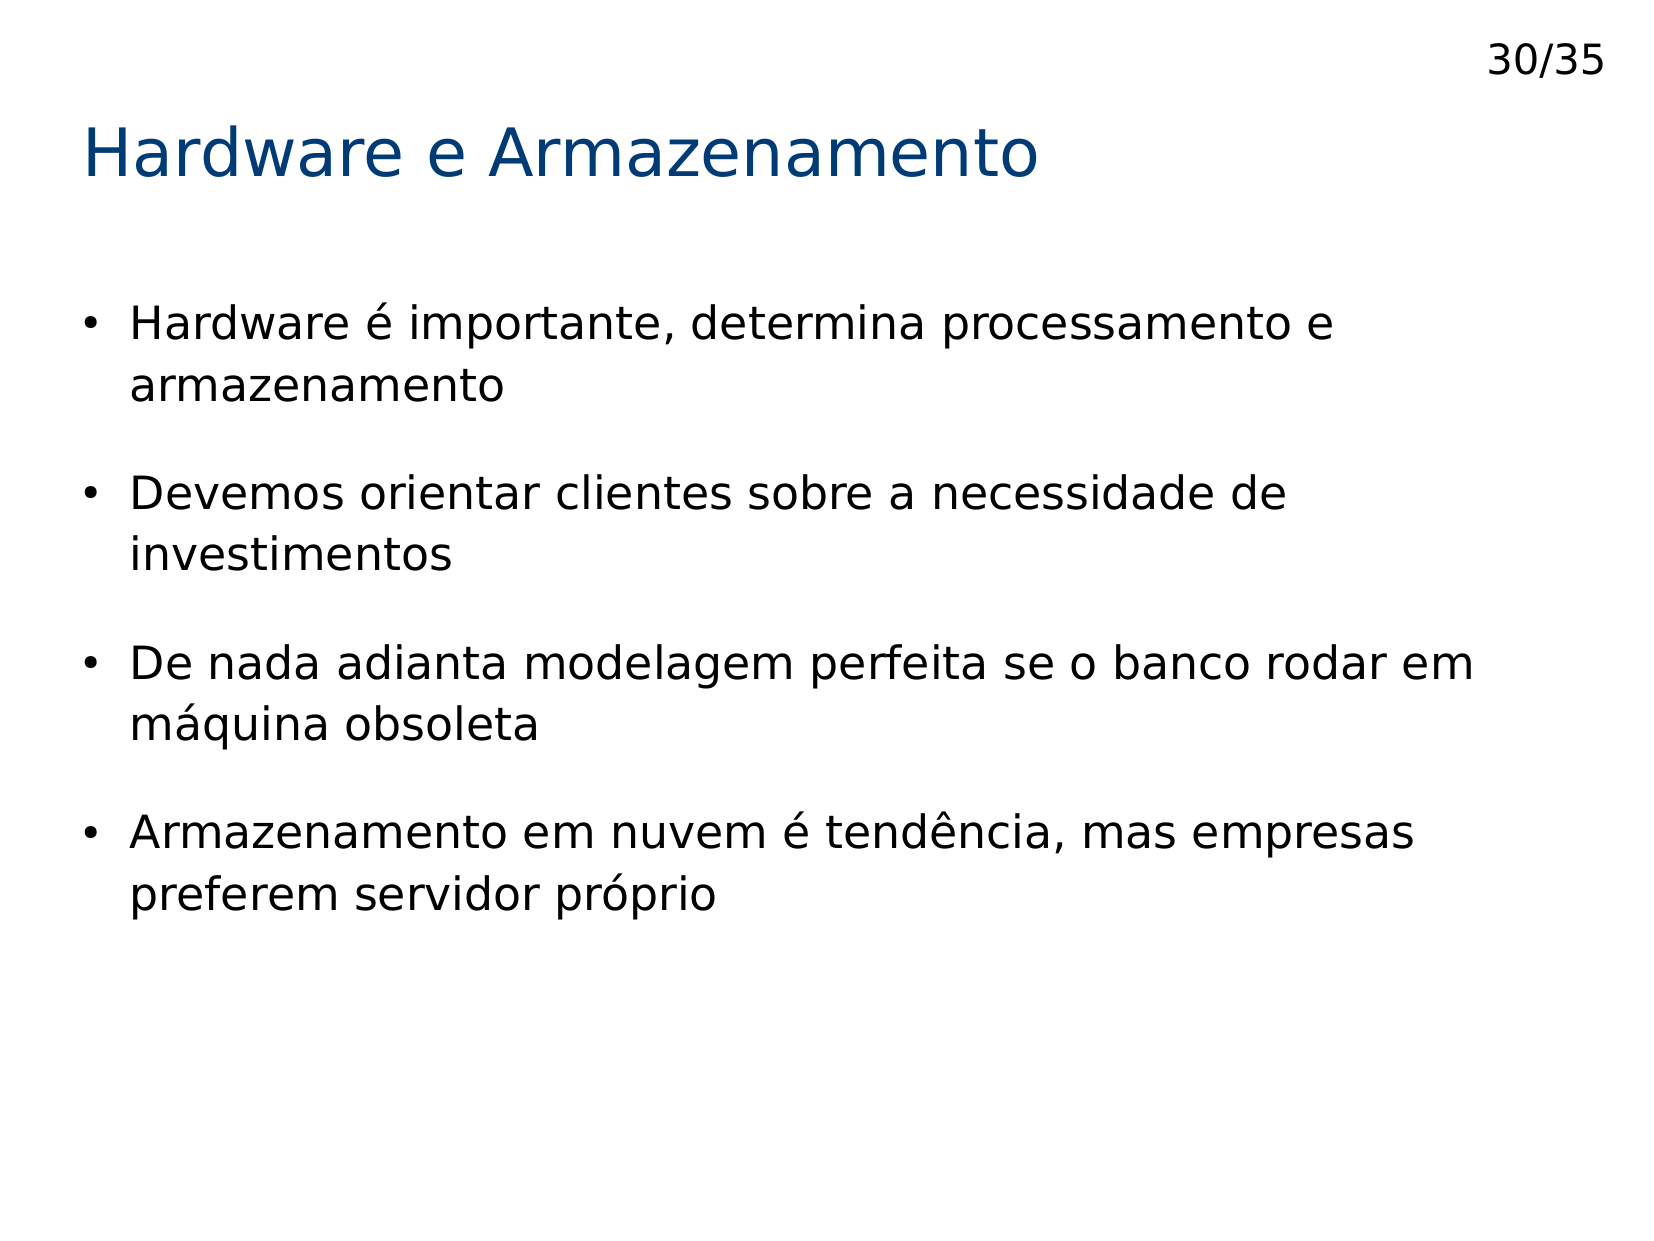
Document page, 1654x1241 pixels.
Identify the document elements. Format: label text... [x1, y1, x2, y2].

list Hardware é importante, determina processamento e armazenamento Devemos orientar clientes sobre a necessidade de investimentos De nada adianta modelagem perfeita se o banco rodar em máquina obsoleta Armazenamento em nuvem é tendência, mas empresas preferem servidor próprio [82, 289, 1571, 1108]
title Hardware e Armazenamento [82, 82, 1571, 224]
